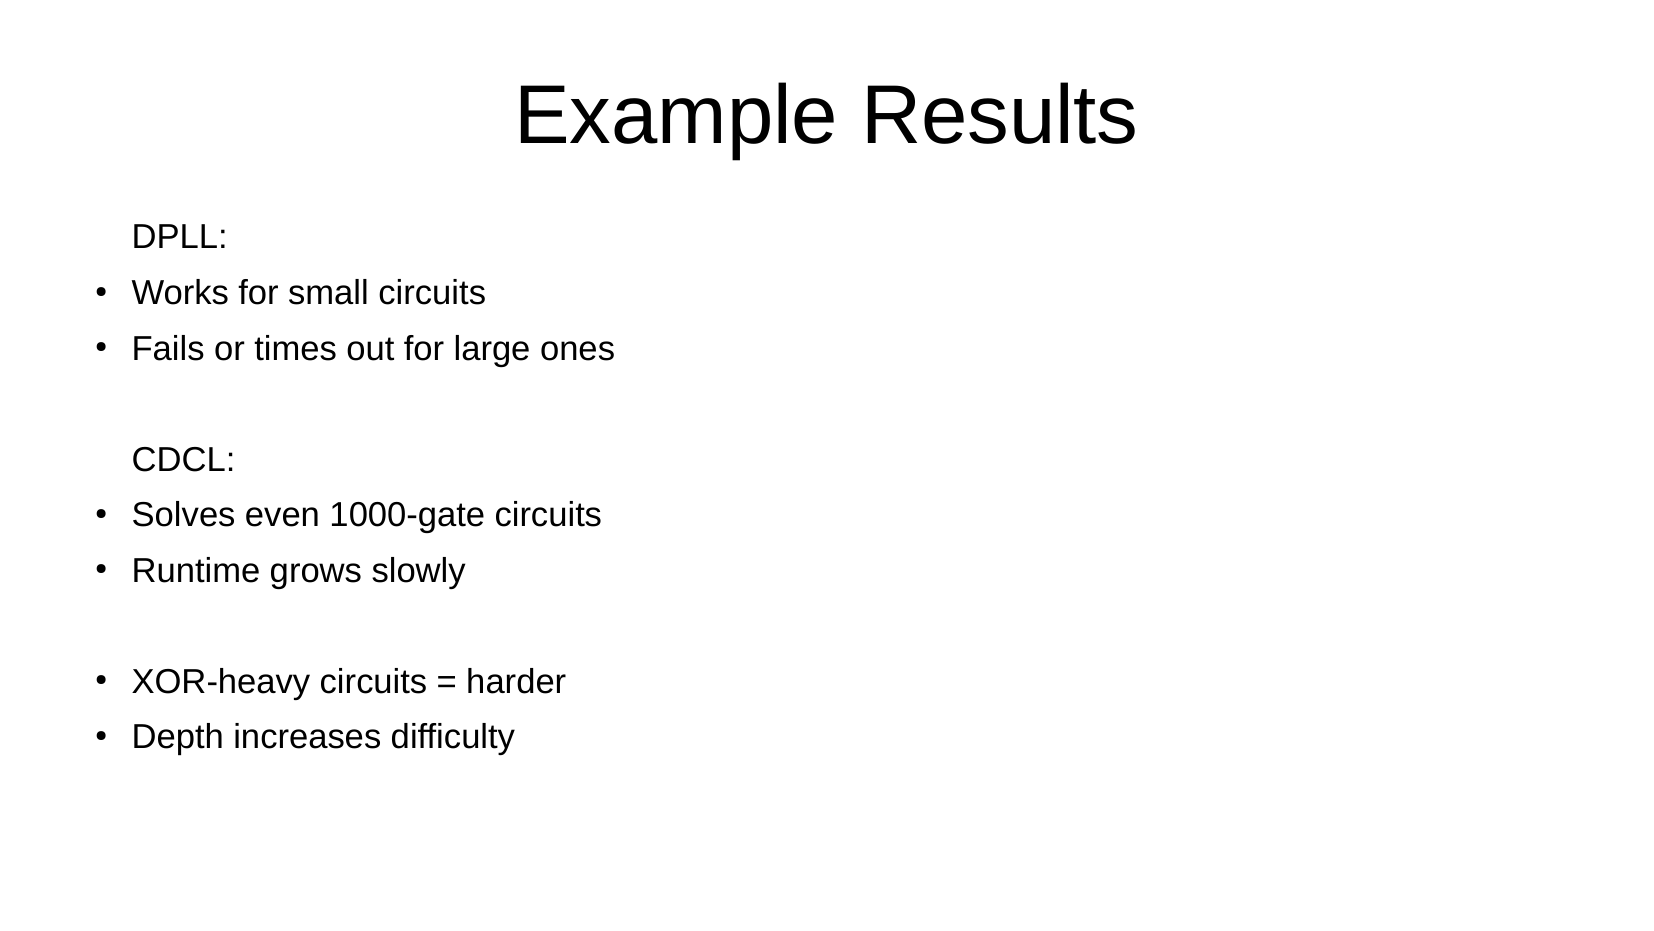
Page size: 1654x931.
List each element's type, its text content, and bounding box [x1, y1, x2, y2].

title Example Results [82, 37, 1571, 193]
list DPLL: Works for small circuits Fails or times out for large ones CDCL: Solves even 1000-gate circuits Runtime grows slowly XOR-heavy circuits = harder Depth increases difficulty [82, 217, 1571, 758]
